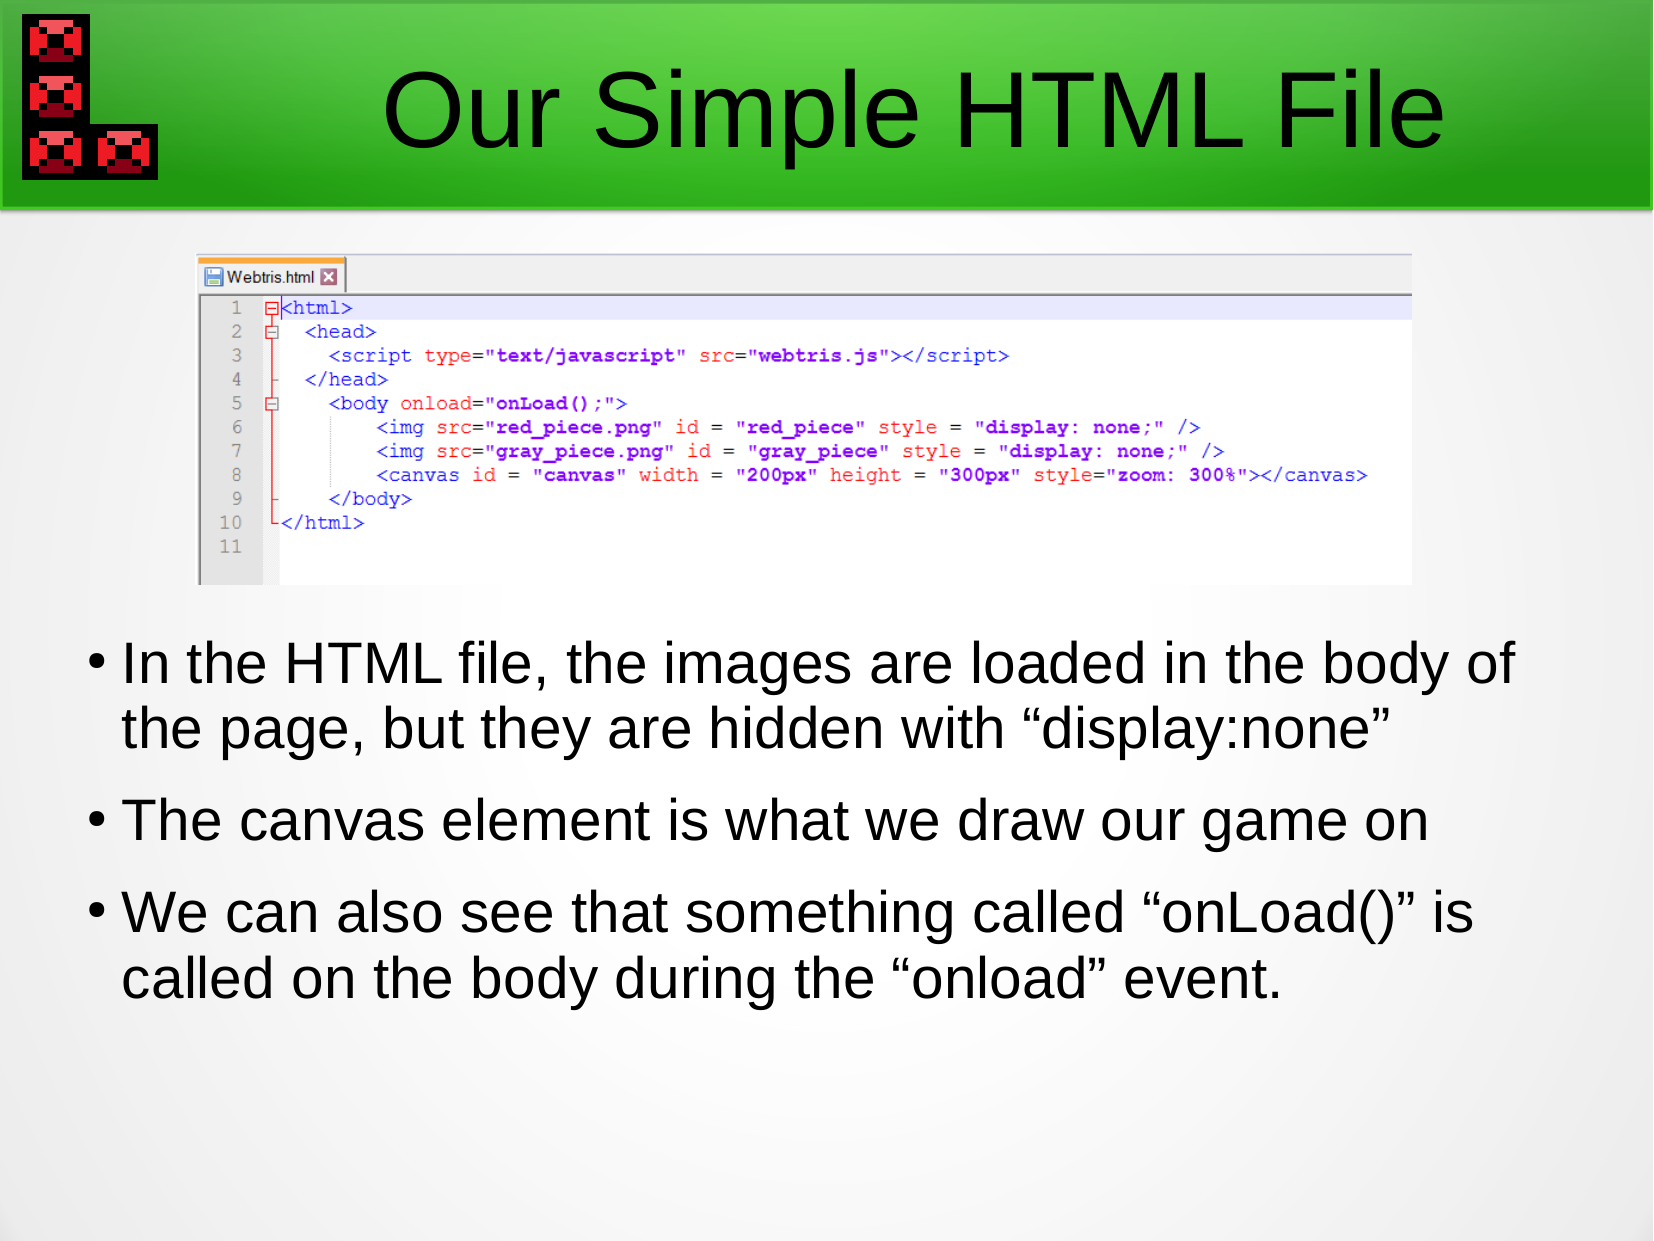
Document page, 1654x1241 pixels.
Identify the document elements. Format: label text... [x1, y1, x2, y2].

title Our Simple HTML File [195, 30, 1636, 190]
picture [195, 253, 1412, 586]
list In the HTML file, the images are loaded in the body of the page, but they are hidden with “display:none” The canvas element is what we draw our game on We can also see that something called “onLoad()” is called on the body during the “onload” event. [75, 630, 1583, 1139]
picture [22, 14, 158, 180]
